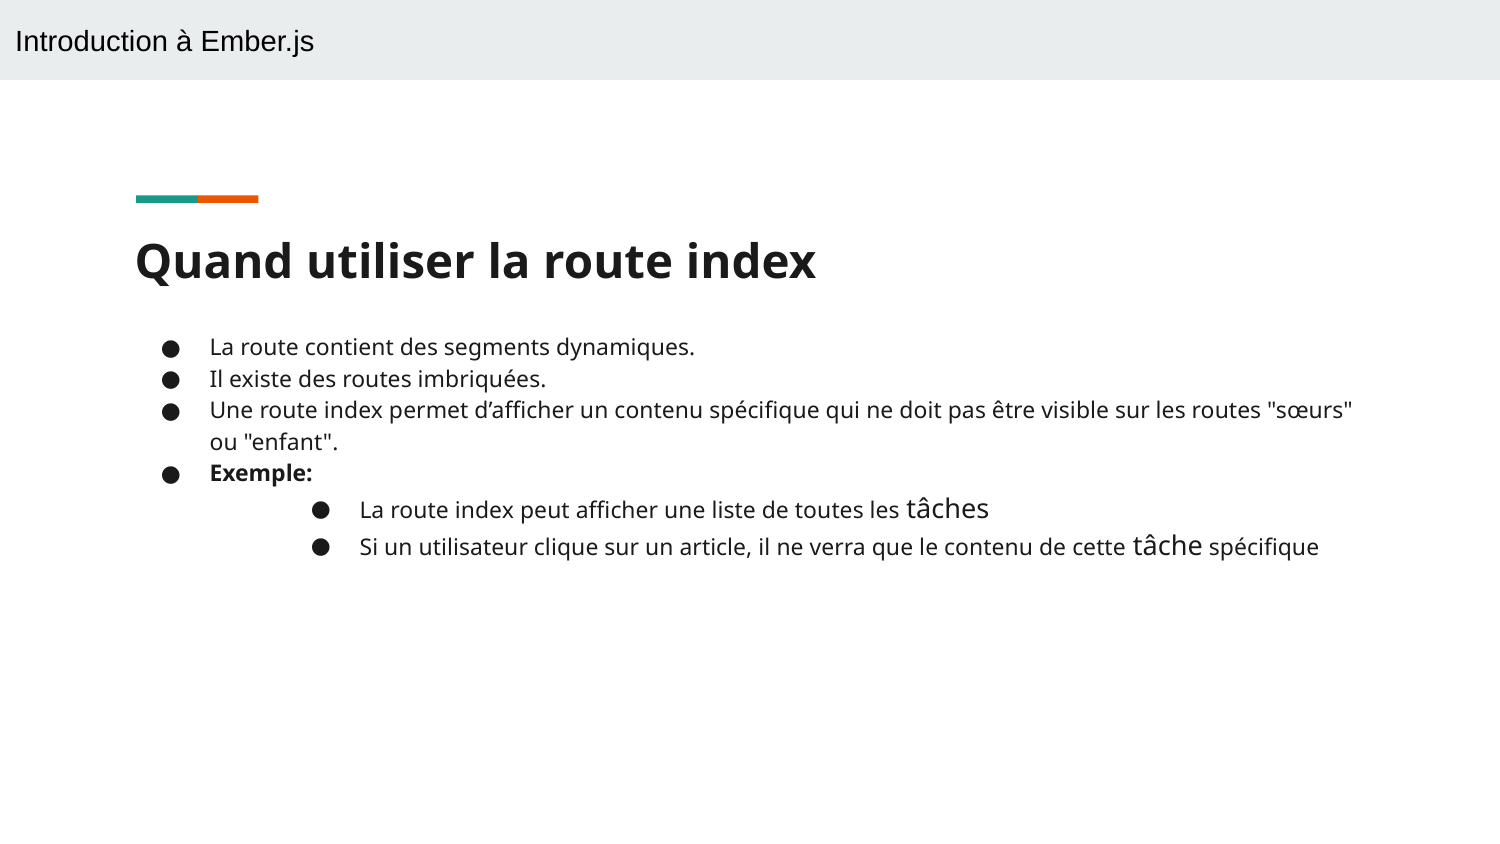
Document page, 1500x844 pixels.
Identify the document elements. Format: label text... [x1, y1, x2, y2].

title Quand utiliser la route index [119, 216, 1381, 305]
list La route contient des segments dynamiques. Il existe des routes imbriquées. Une route index permet d’afficher un contenu spécifique qui ne doit pas être visible sur les routes "sœurs" ou "enfant". Exemple: La route index peut afficher une liste de toutes les tâches Si un utilisateur clique sur un article, il ne verra que le contenu de cette tâche spécifique [119, 313, 1381, 810]
